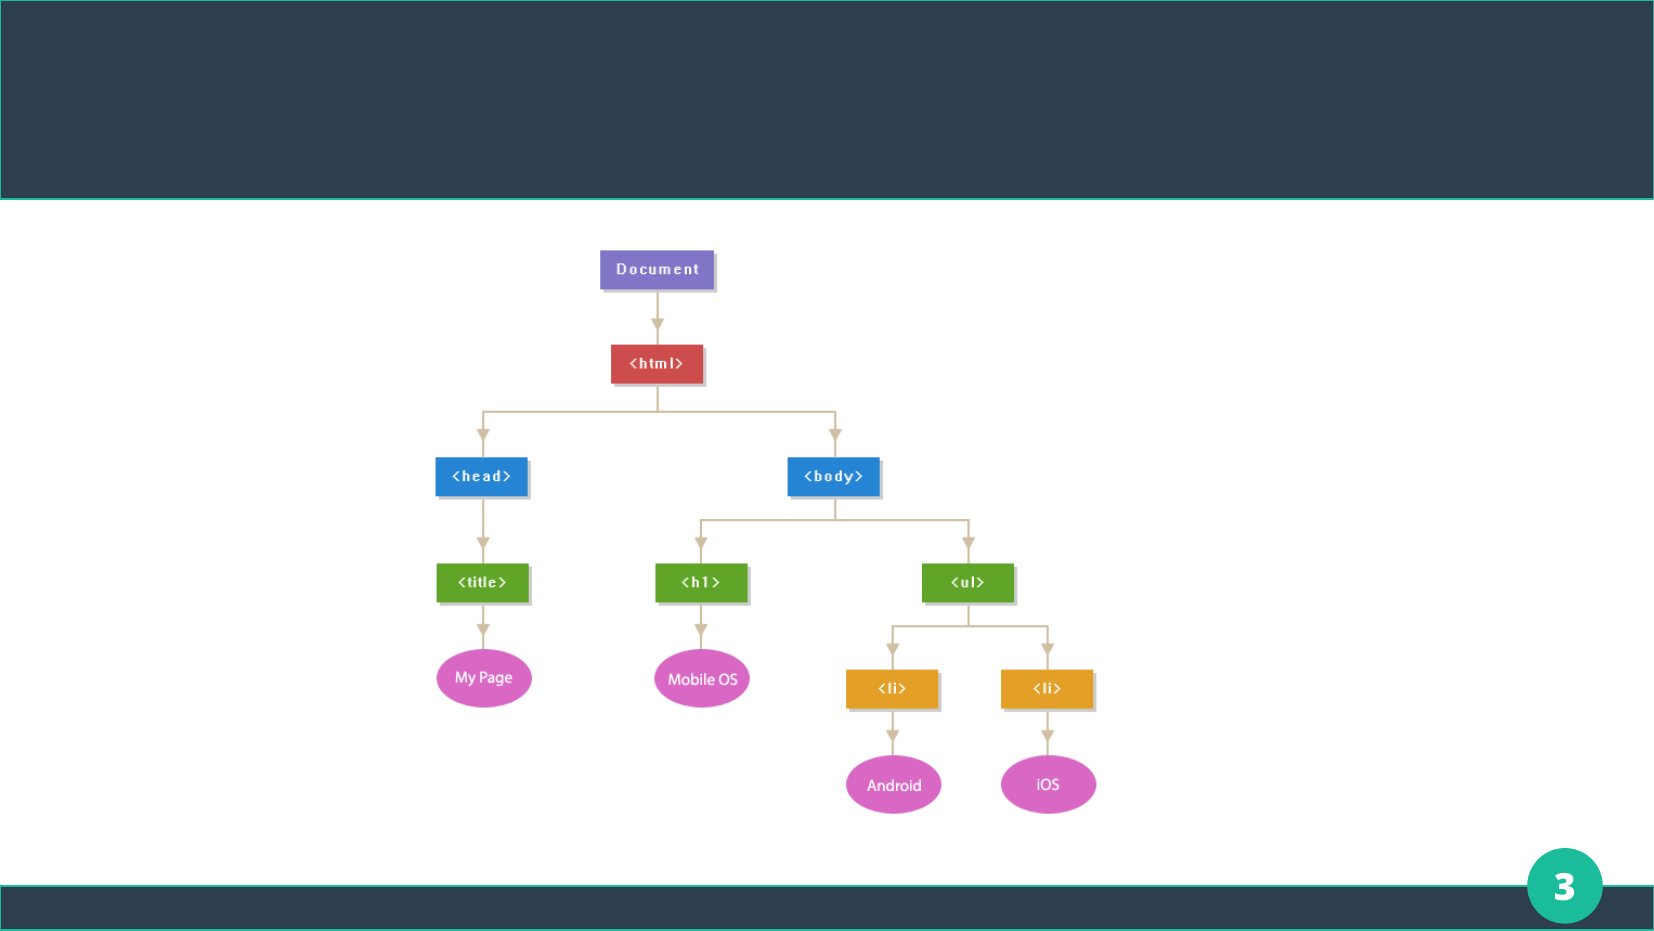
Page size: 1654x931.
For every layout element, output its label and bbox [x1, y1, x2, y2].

list [59, 206, 1595, 864]
picture [350, 206, 1182, 856]
